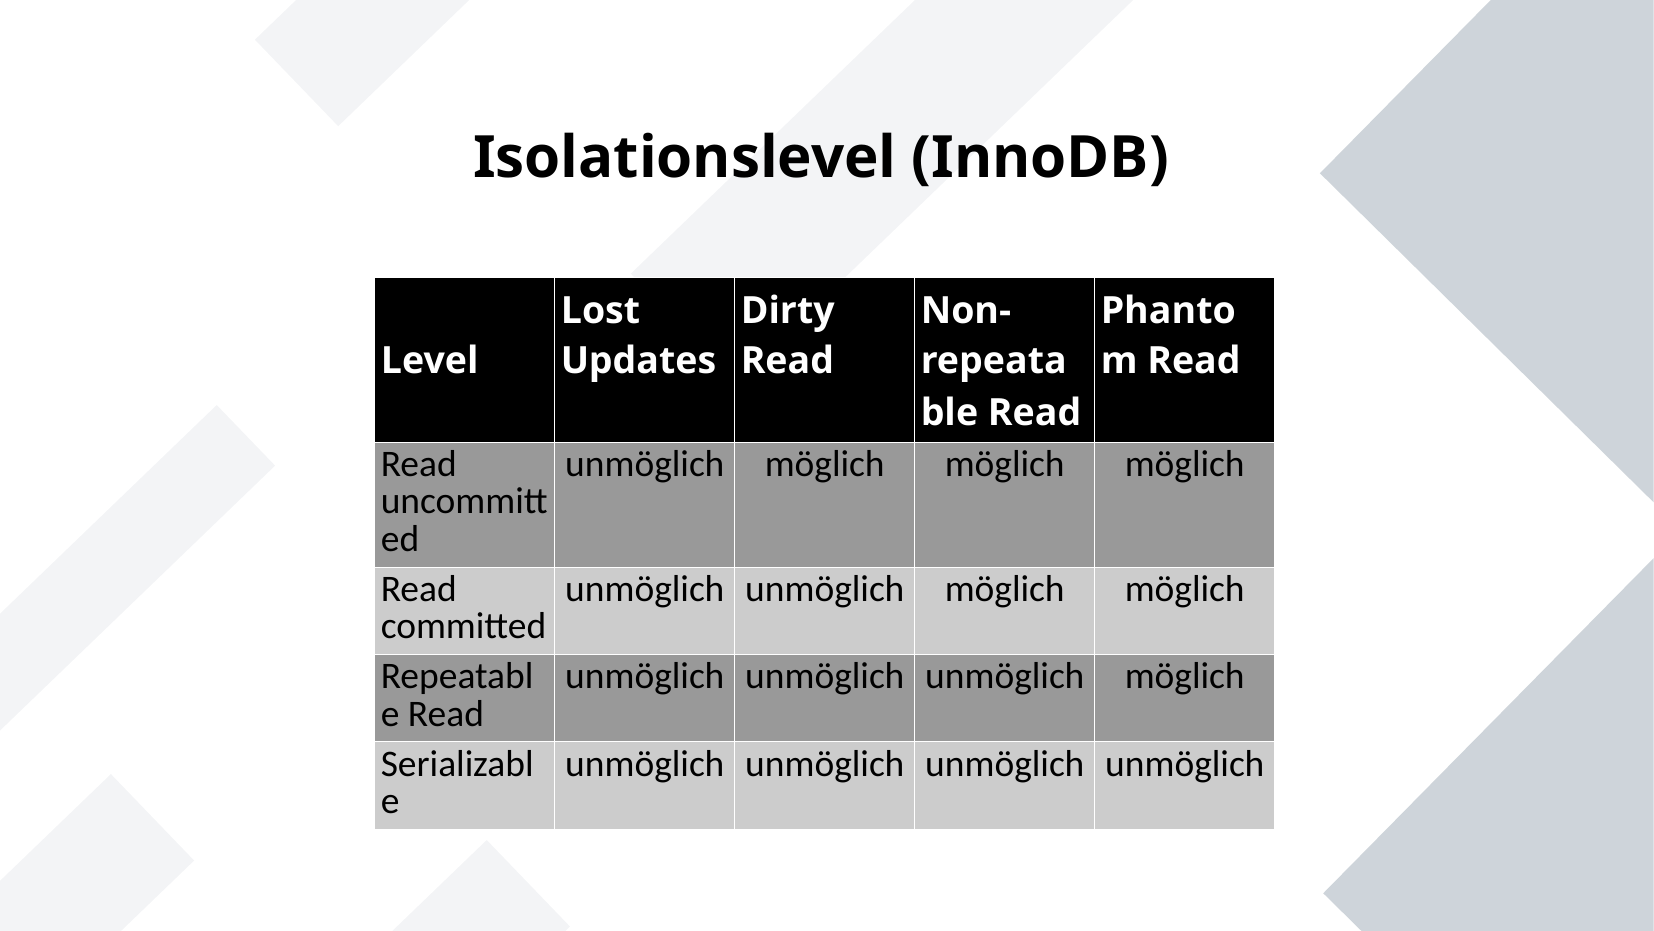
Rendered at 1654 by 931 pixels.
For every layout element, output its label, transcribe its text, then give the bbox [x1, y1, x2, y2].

table_cell unmöglich [555, 655, 734, 741]
table_header Dirty Read [735, 278, 914, 442]
table_cell unmöglich [555, 568, 734, 654]
table_cell unmöglich [555, 443, 734, 567]
table_cell Repeatable Read [375, 655, 554, 741]
table_cell Read committed [375, 568, 554, 654]
table_header Level [375, 278, 554, 442]
table_cell möglich [915, 568, 1094, 654]
table_header Non-repeatable Read [915, 278, 1094, 442]
table_cell unmöglich [735, 568, 914, 654]
title Isolationslevel (InnoDB) [76, 76, 1565, 233]
table_cell unmöglich [735, 742, 914, 829]
table_cell Serializable [375, 742, 554, 829]
table_cell möglich [1095, 568, 1274, 654]
table_header Lost Updates [555, 278, 734, 442]
table_cell möglich [735, 443, 914, 567]
table_cell unmöglich [555, 742, 734, 829]
table_cell unmöglich [1095, 742, 1274, 829]
table_cell Read uncommitted [375, 443, 554, 567]
table_cell möglich [1095, 443, 1274, 567]
table_cell unmöglich [735, 655, 914, 741]
table_cell möglich [1095, 655, 1274, 741]
table_cell unmöglich [915, 742, 1094, 829]
table_cell möglich [915, 443, 1094, 567]
table_cell unmöglich [915, 655, 1094, 741]
table_header Phantom Read [1095, 278, 1274, 442]
